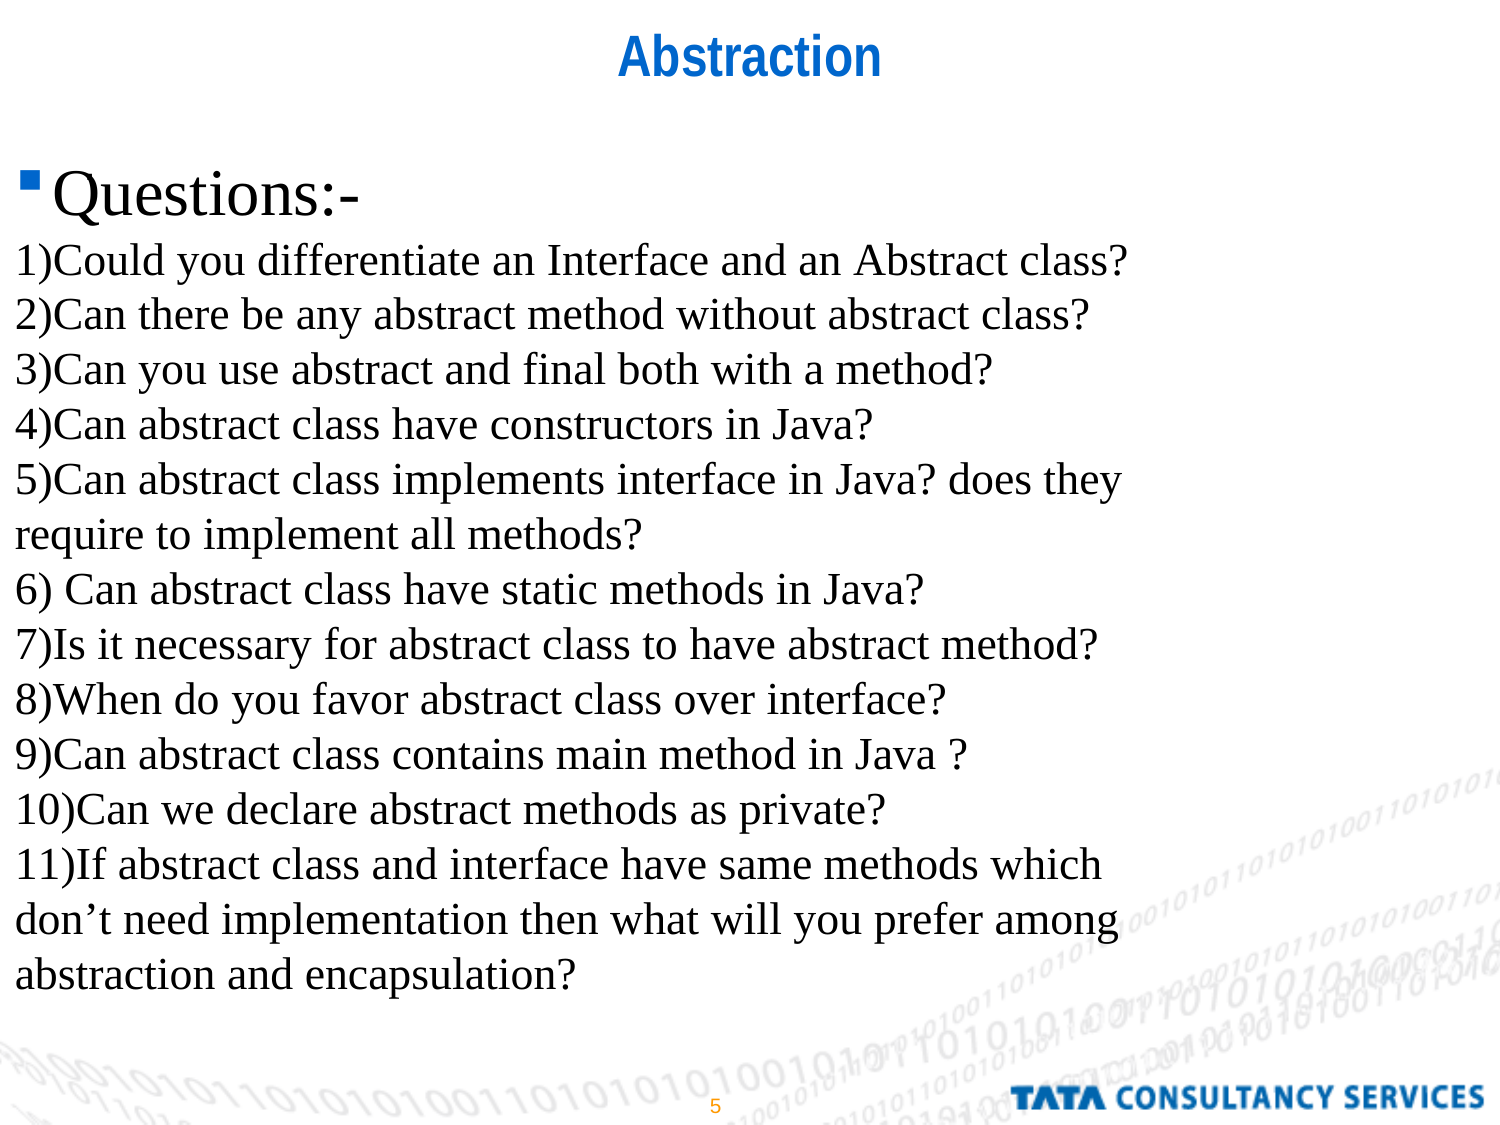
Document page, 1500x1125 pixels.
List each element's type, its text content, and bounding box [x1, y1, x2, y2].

picture [1155, 755, 1500, 1125]
text_box . [68, 107, 1448, 1005]
title Abstraction [0, 10, 1500, 85]
text_box Questions:- 1)Could you differentiate an Interface and an Abstract class? 2)Can there be any abstract method without abstract class? 3)Can you use abstract and final both with a method? 4)Can abstract class have constructors in Java? 5)Can abstract class implements interface in Java? does they require to implement all methods? 6) Can abstract class have static methods in Java? 7)Is it necessary for abstract class to have abstract method? 8)When do you favor abstract class over interface? 9)Can abstract class contains main method in Java ? 10)Can we declare abstract methods as private? 11)If abstract class and interface have same methods which don’t need implementation then what will you prefer among abstraction and encapsulation? [0, 141, 1155, 1125]
